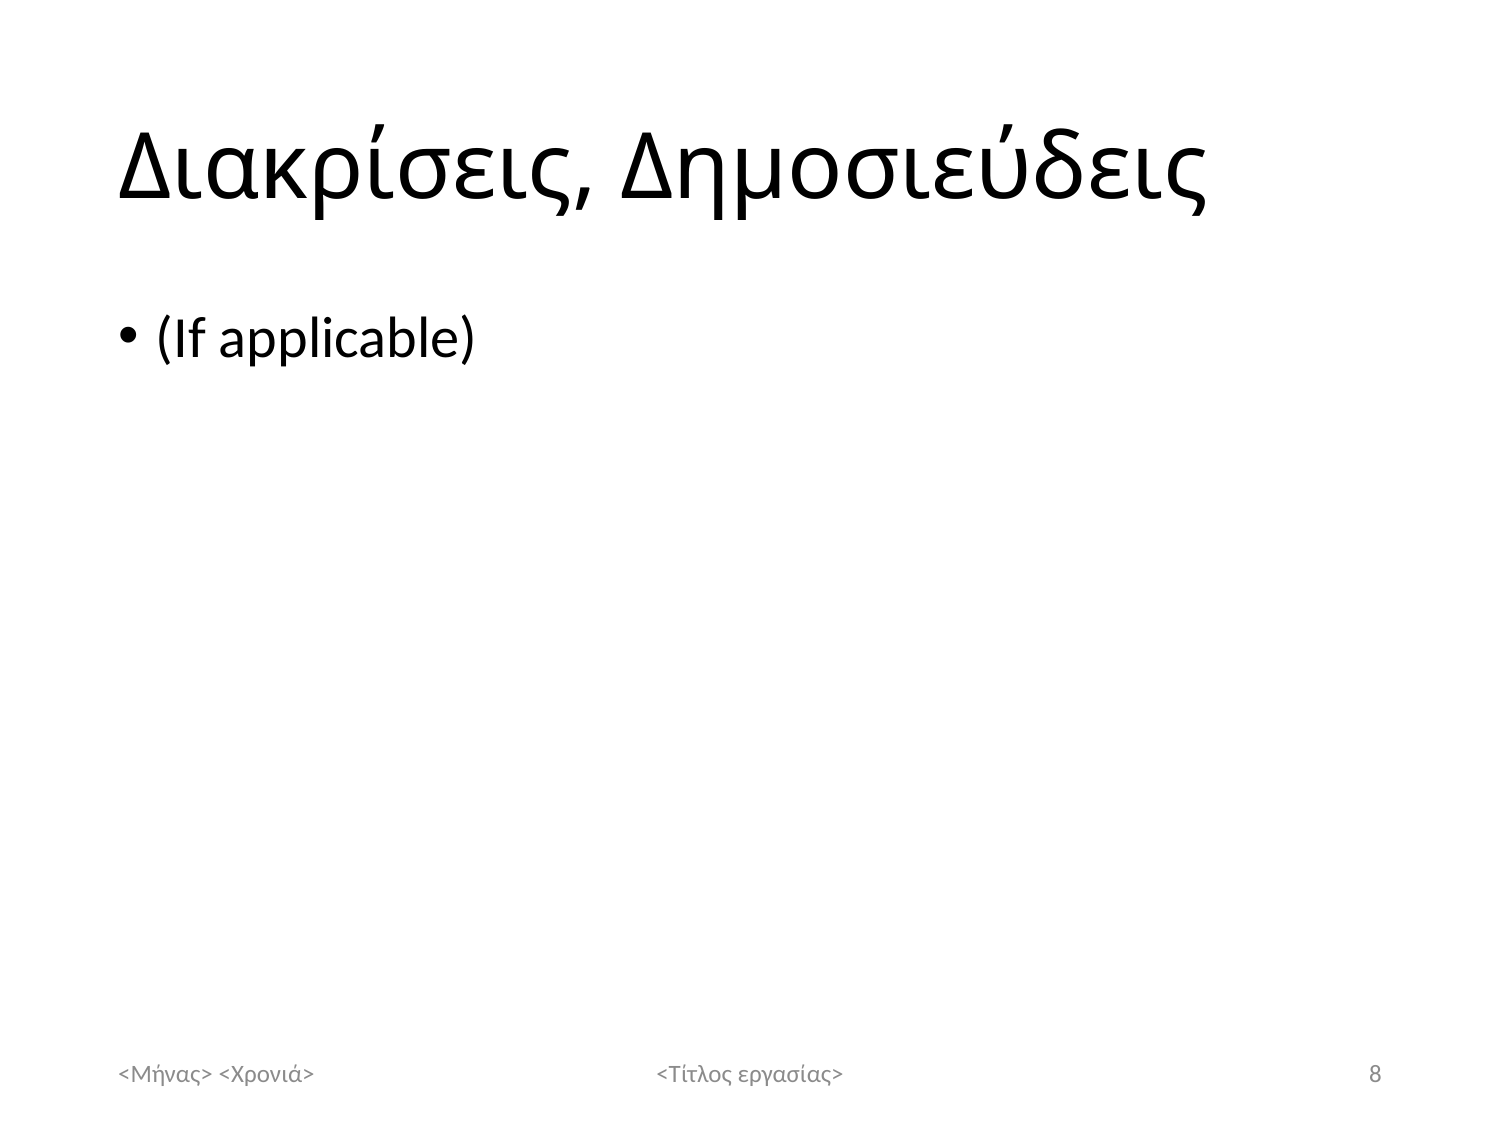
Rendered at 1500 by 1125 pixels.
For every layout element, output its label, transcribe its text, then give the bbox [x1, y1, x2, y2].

footer <Τίτλος εργασίας> [496, 1042, 1004, 1103]
title Διακρίσεις, Δημοσιεύδεις [103, 59, 1397, 278]
list (If applicable) [103, 299, 1397, 1014]
slide_number <number> [1059, 1042, 1397, 1103]
slide_number <Μήνας> <Χρονιά> [103, 1042, 441, 1103]
